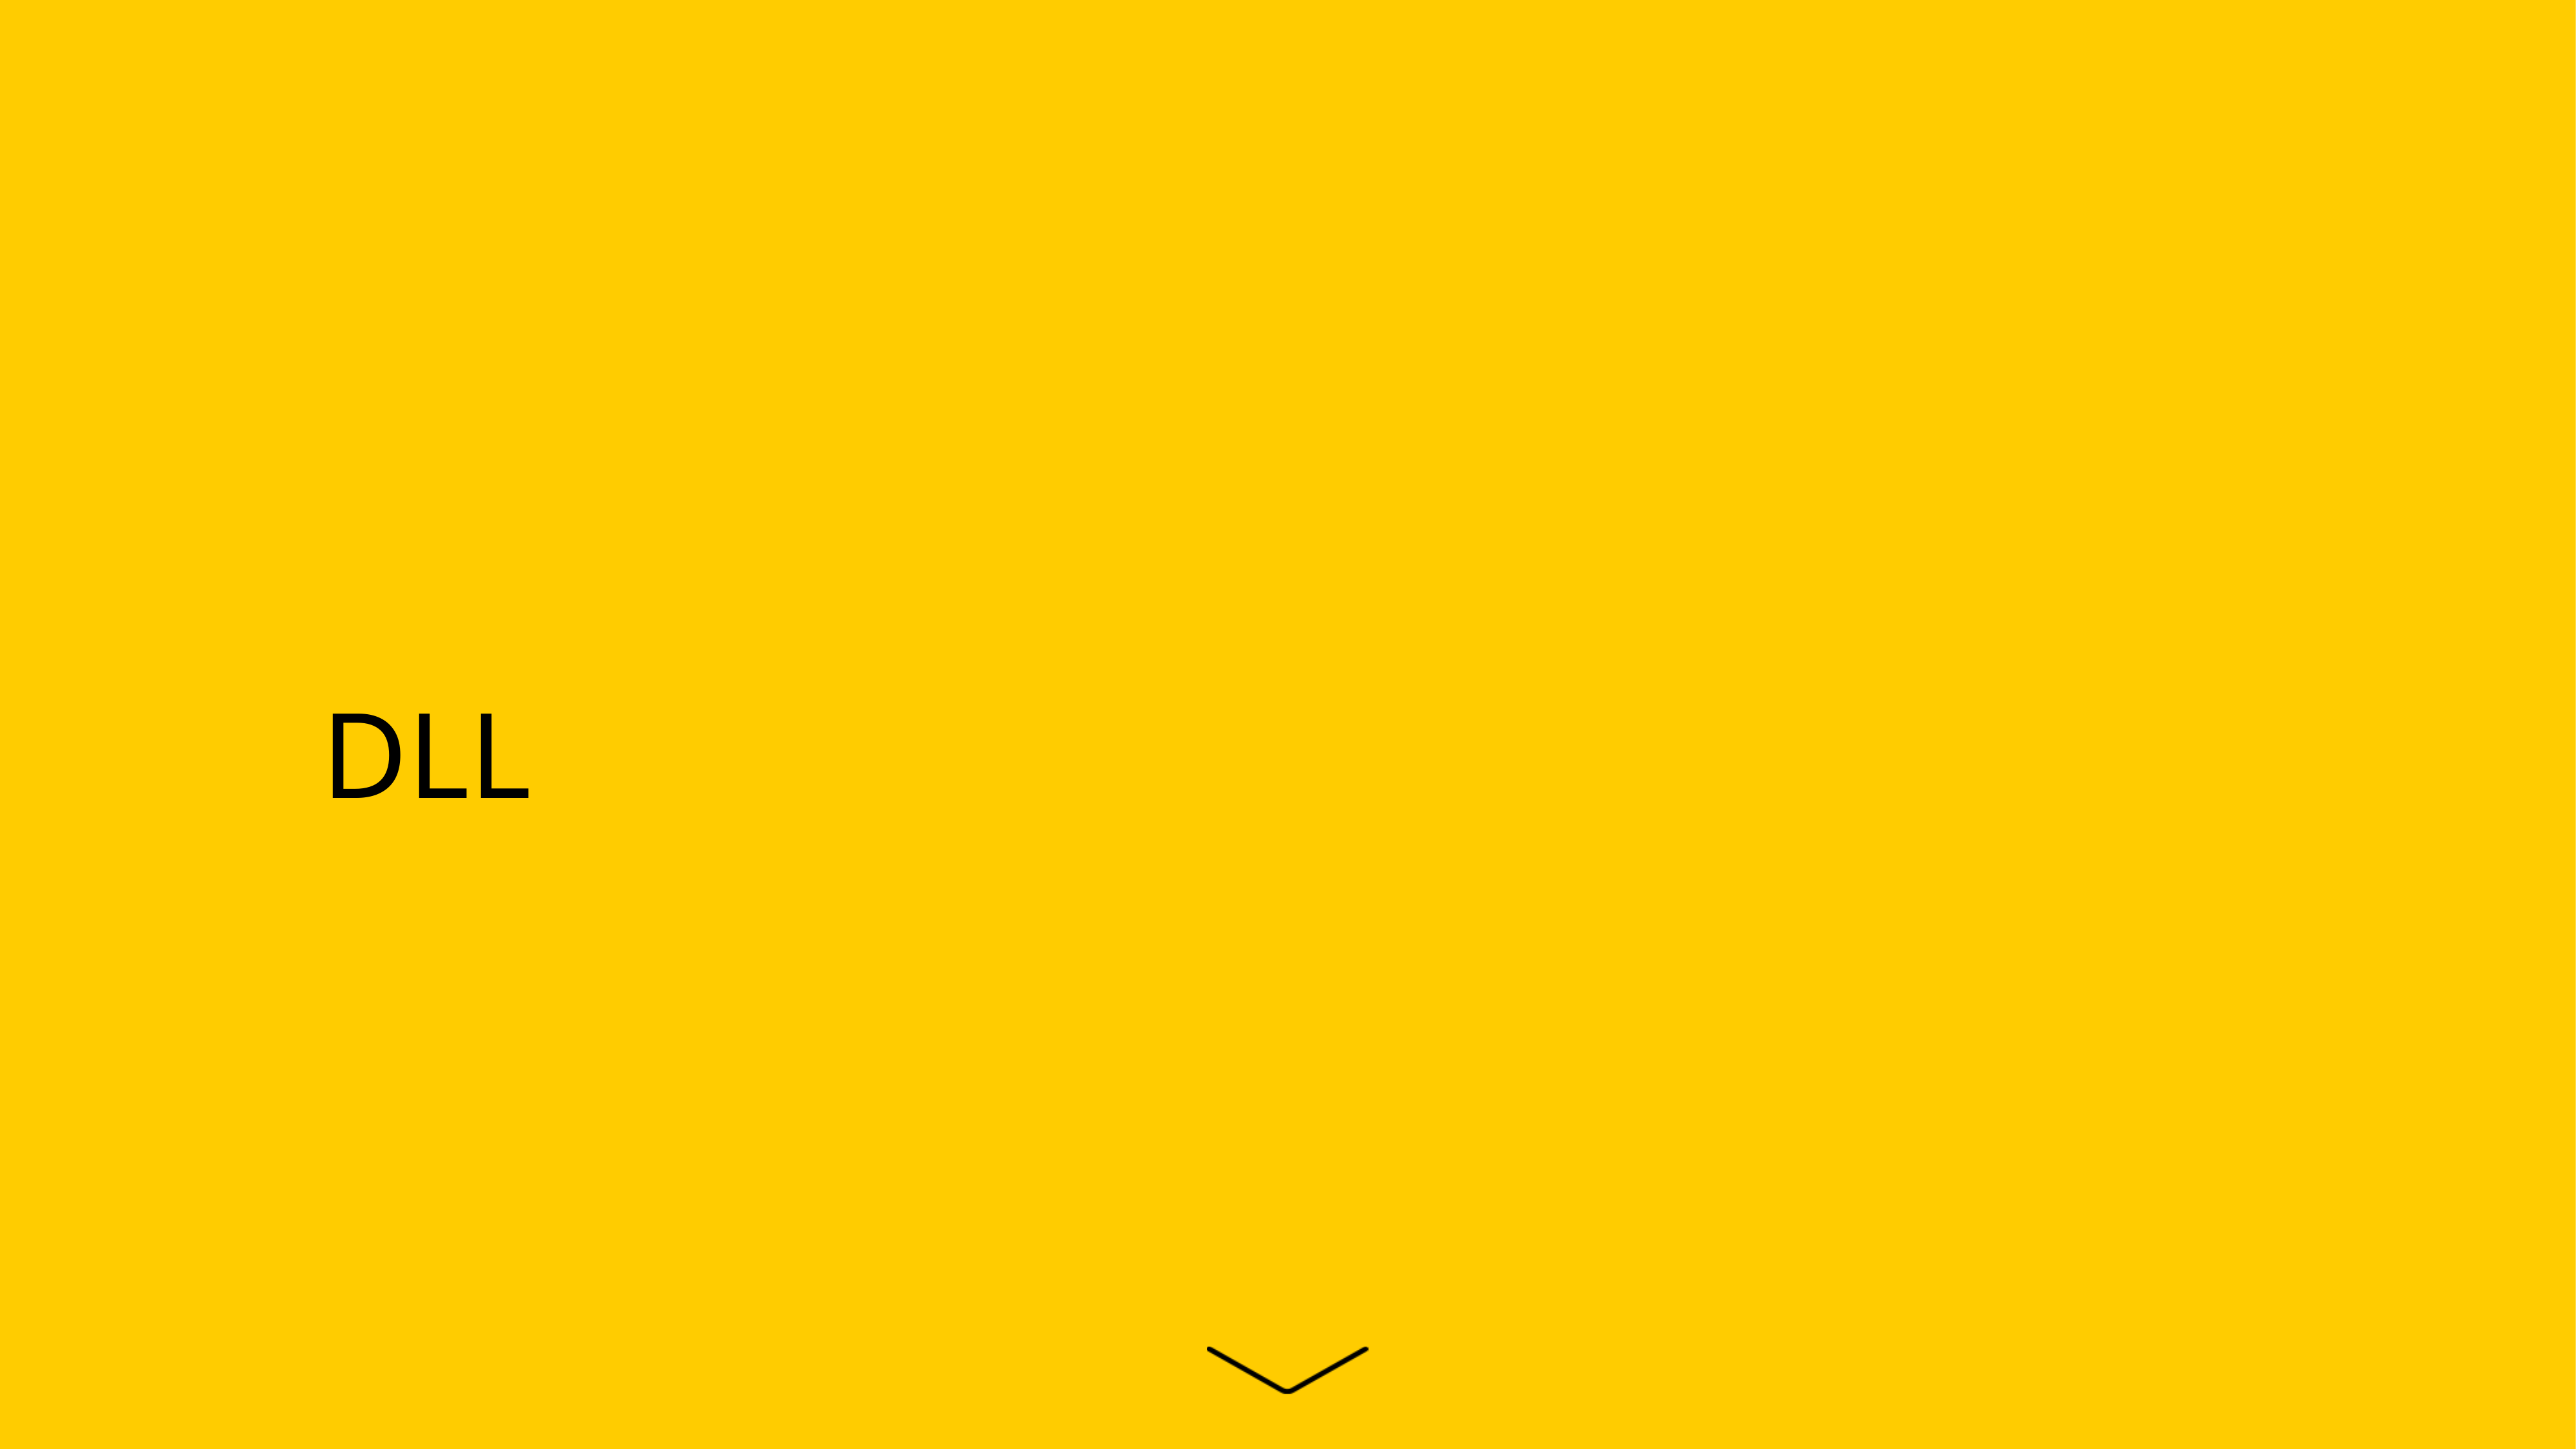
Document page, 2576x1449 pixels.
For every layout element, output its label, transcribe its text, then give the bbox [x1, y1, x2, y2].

picture [1207, 1347, 1368, 1396]
title DLL [321, 429, 2253, 1074]
